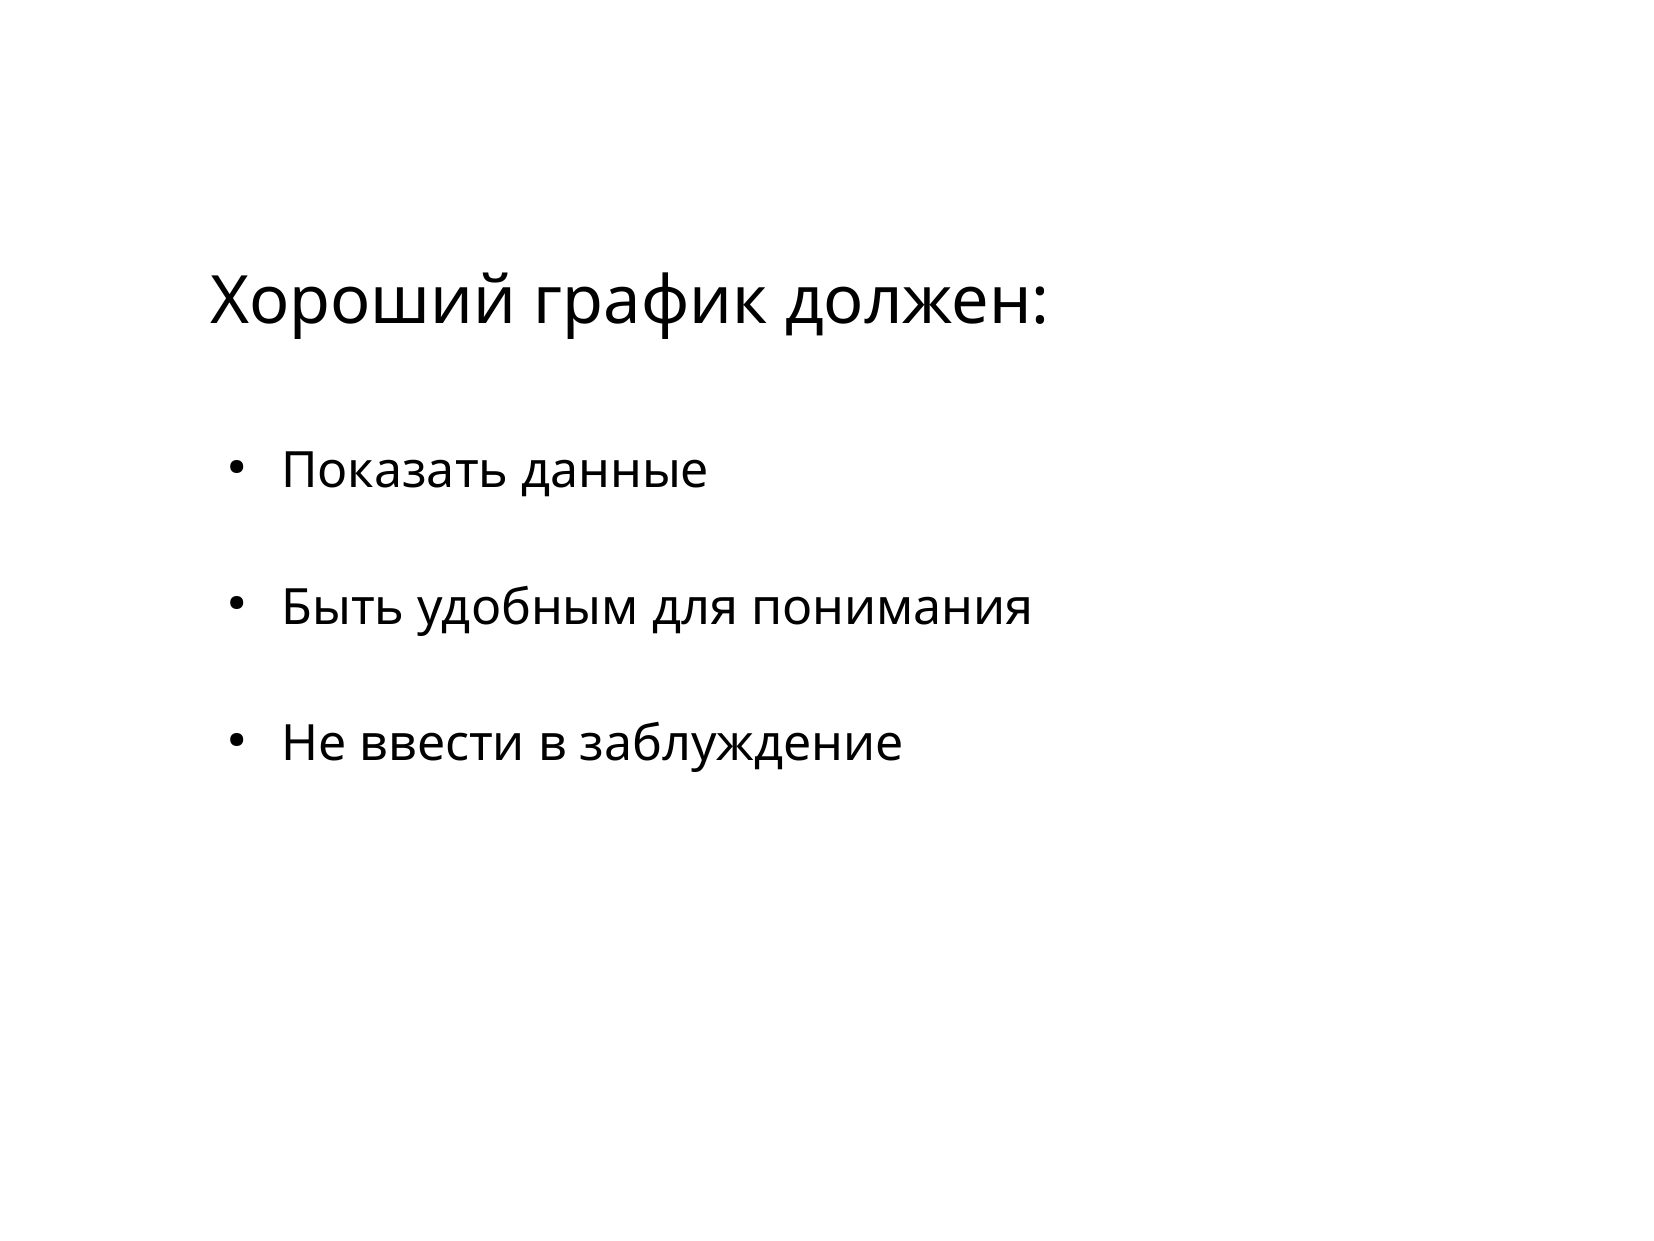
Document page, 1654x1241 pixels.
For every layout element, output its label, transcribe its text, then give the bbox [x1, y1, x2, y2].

text_box Хороший график должен: Показать данные Быть удобным для понимания Не ввести в заблуждение [124, 154, 1482, 991]
